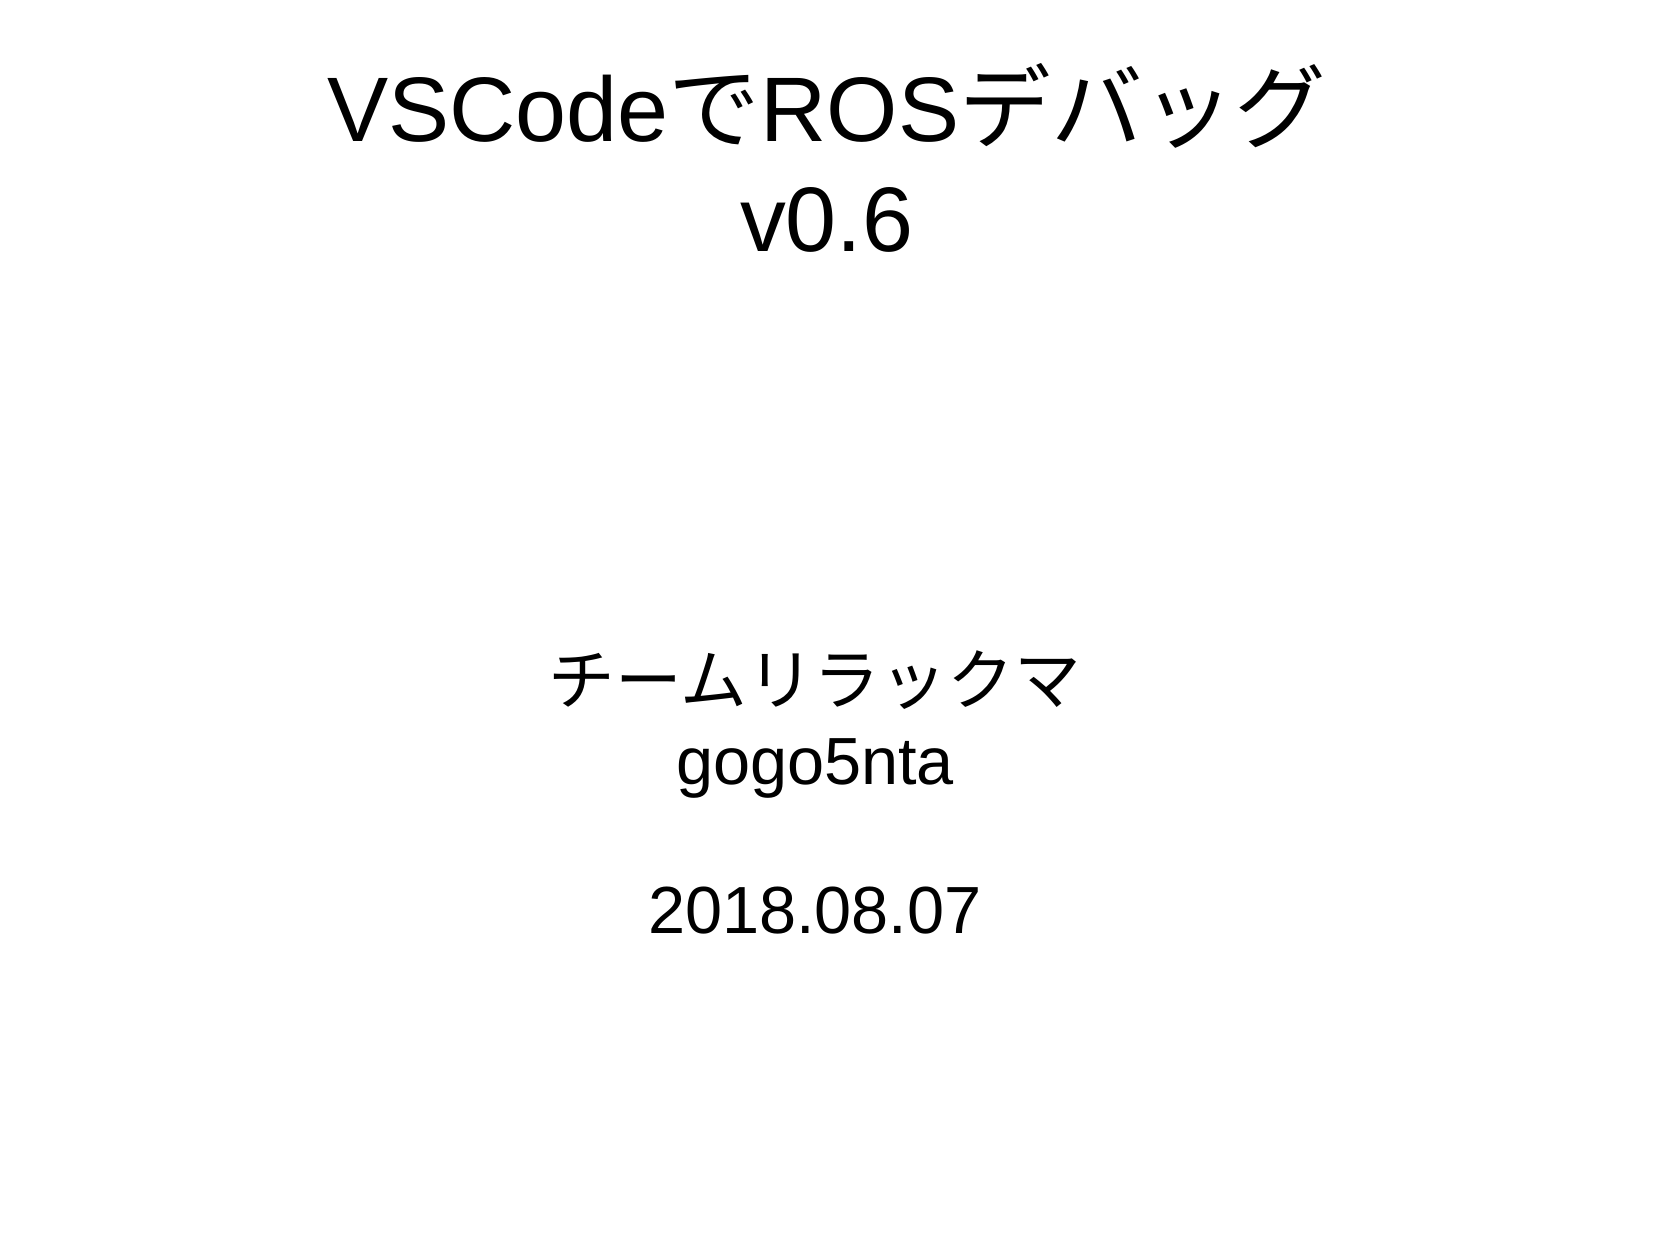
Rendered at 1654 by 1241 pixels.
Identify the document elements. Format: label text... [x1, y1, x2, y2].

title VSCodeでROSデバッグ v0.6 [82, 49, 1571, 257]
subtitle チームリラックマ gogo5nta 2018.08.07 [70, 641, 1560, 934]
